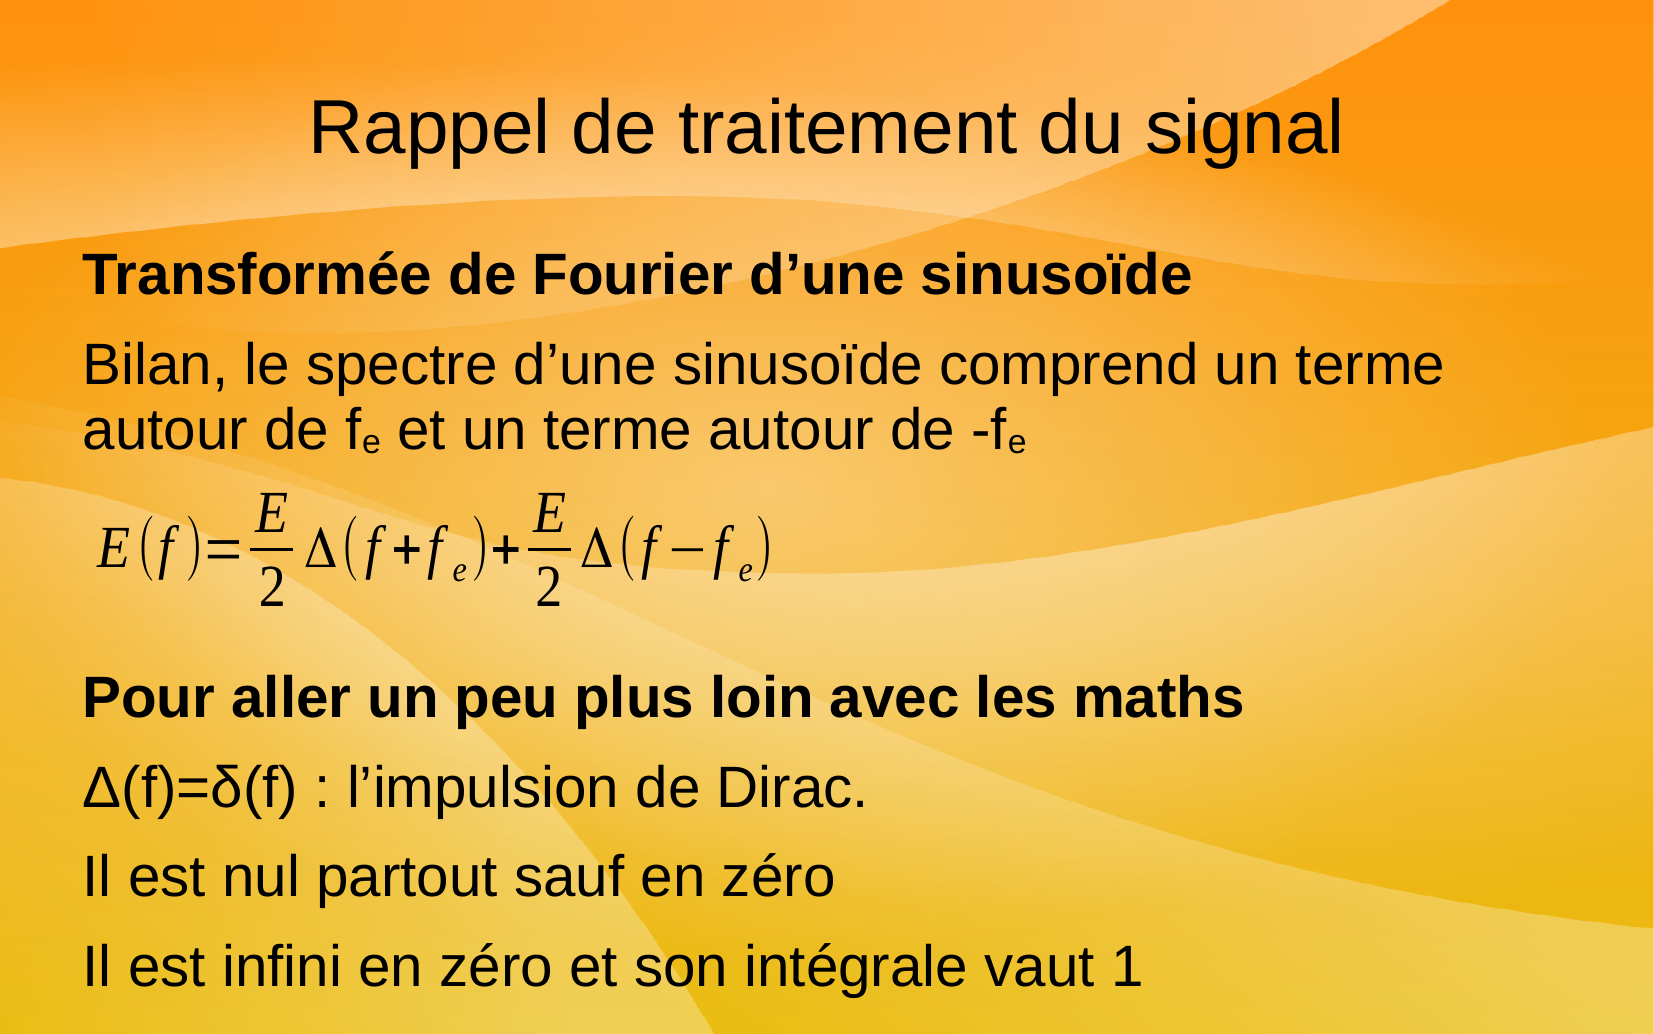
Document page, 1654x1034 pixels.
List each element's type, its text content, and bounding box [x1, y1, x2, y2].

list Transformée de Fourier d’une sinusoïde Bilan, le spectre d’une sinusoïde comprend un terme autour de fe et un terme autour de -fe Pour aller un peu plus loin avec les maths Δ(f)=δ(f) : l’impulsion de Dirac. Il est nul partout sauf en zéro Il est infini en zéro et son intégrale vaut 1 [82, 241, 1571, 1034]
chart [88, 478, 780, 621]
title Rappel de traitement du signal [82, 41, 1571, 214]
picture [0, 0, 1654, 1034]
